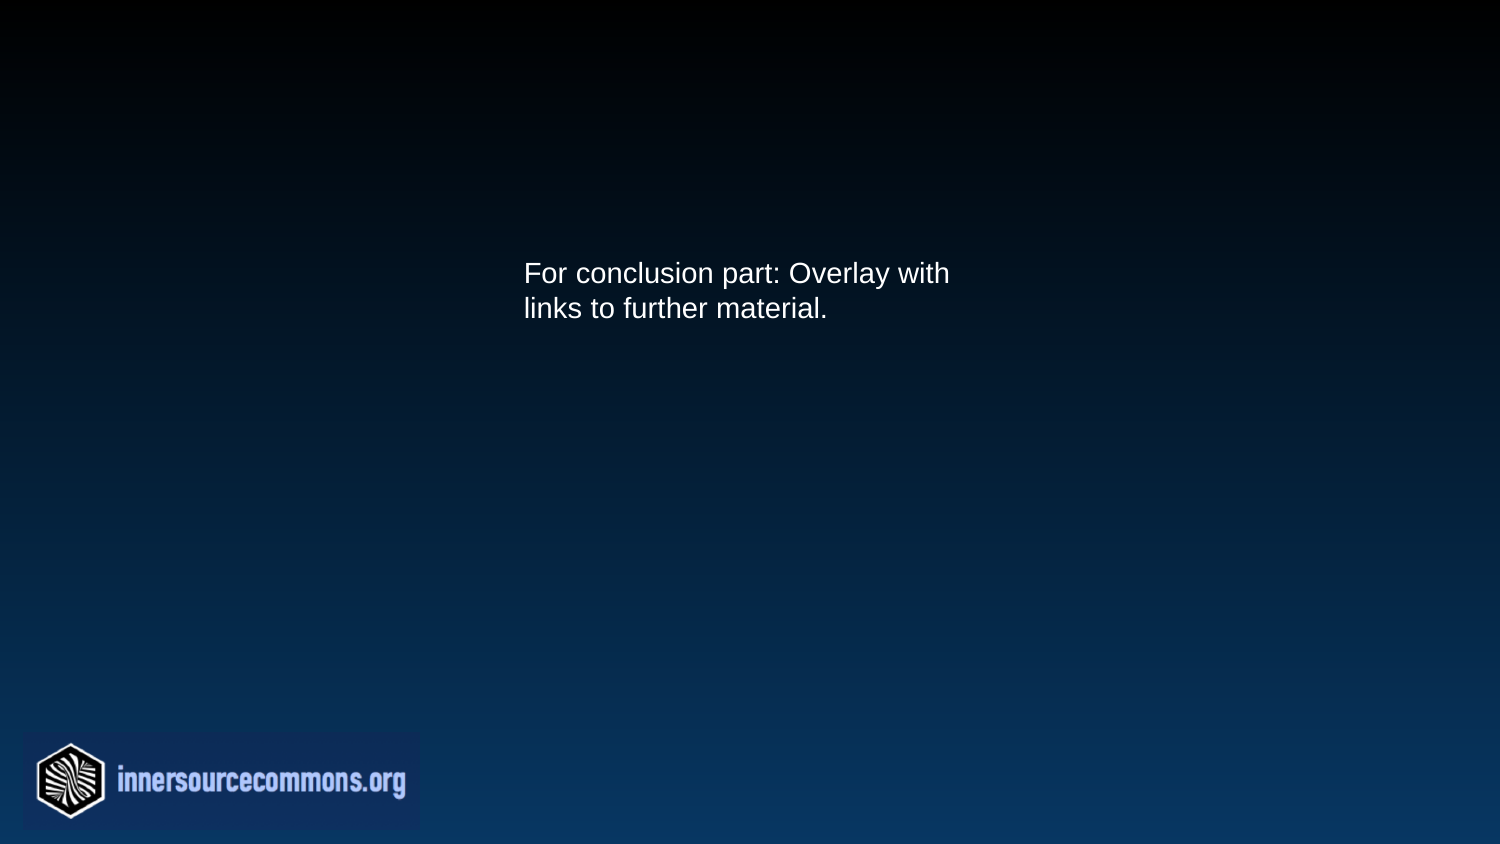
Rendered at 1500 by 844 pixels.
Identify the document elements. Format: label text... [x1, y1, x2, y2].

picture [23, 732, 420, 830]
text_box For conclusion part: Overlay with links to further material. [508, 239, 975, 294]
